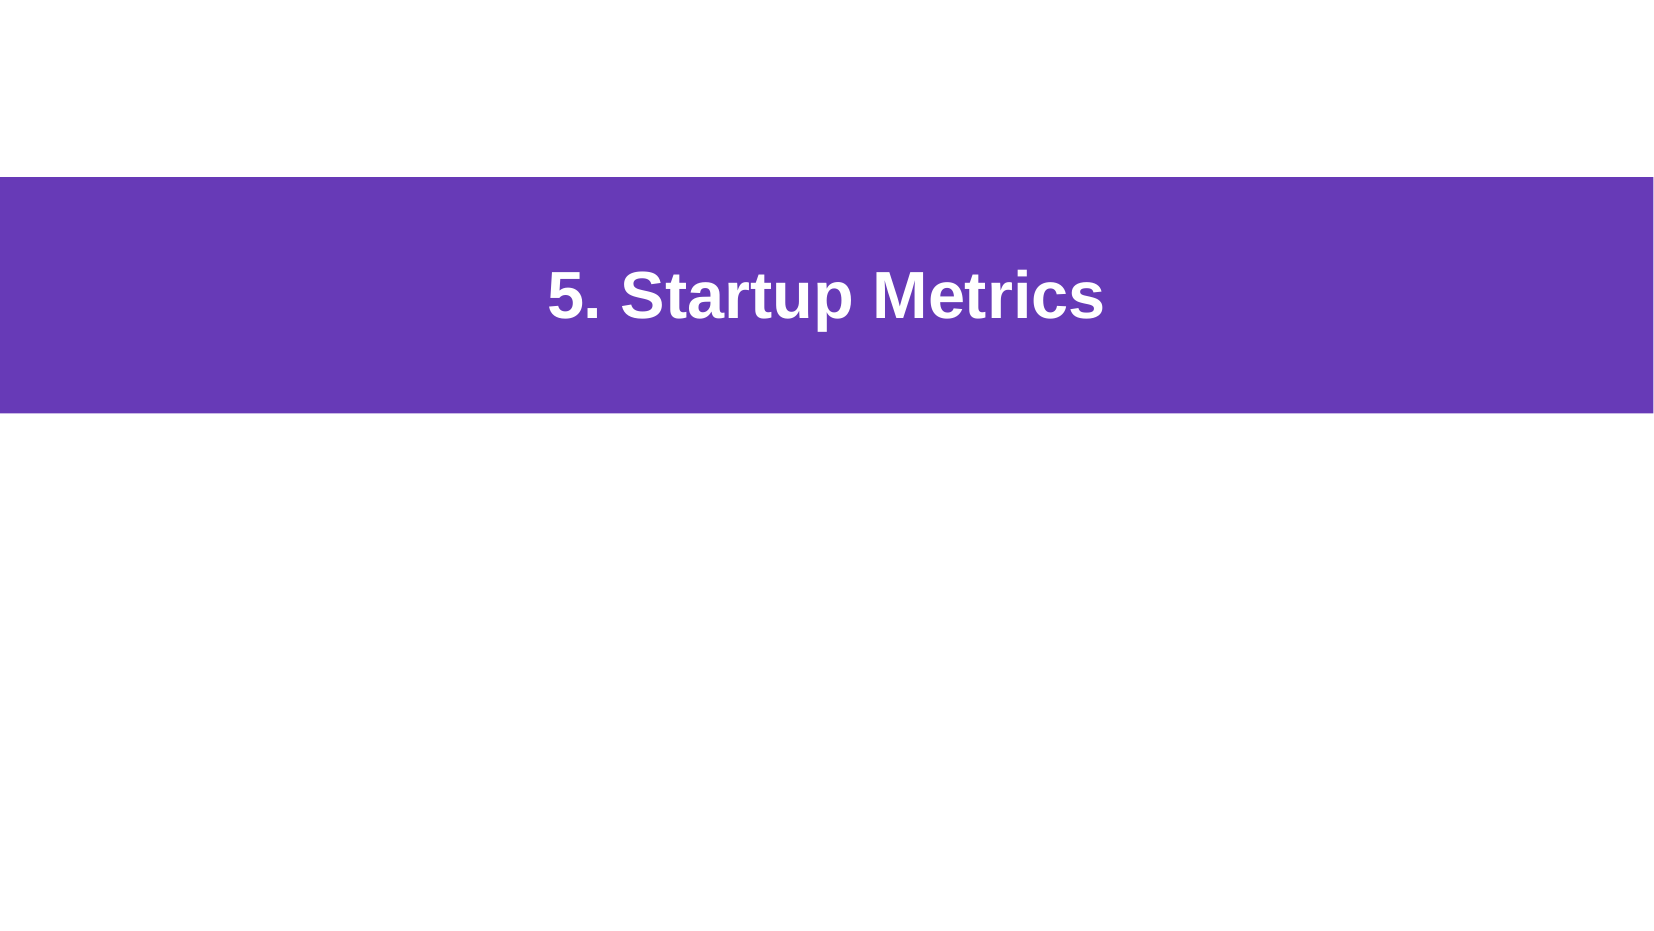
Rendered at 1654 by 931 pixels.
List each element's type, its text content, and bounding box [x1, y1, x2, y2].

title 5. Startup Metrics [0, 177, 1654, 414]
